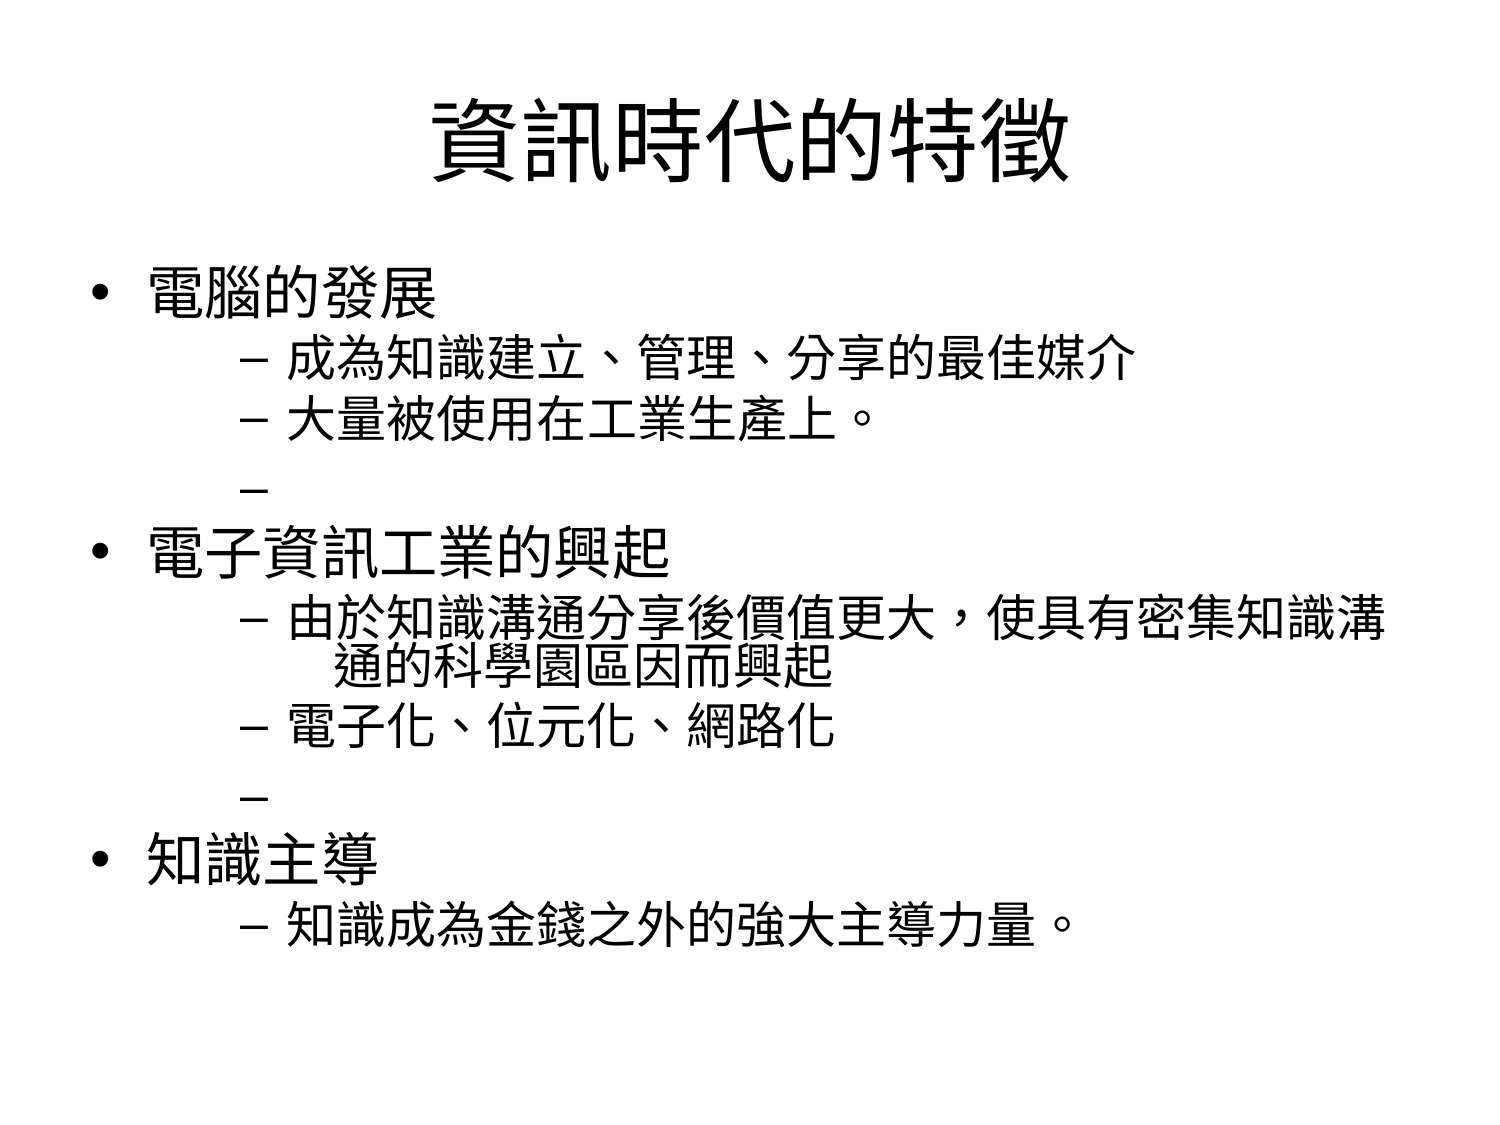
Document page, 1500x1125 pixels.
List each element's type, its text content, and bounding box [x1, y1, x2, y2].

list 電腦的發展 成為知識建立、管理、分享的最佳媒介 大量被使用在工業生產上。 電子資訊工業的興起 由於知識溝通分享後價值更大，使具有密集知識溝通的科學園區因而興起 電子化、位元化、網路化 知識主導 知識成為金錢之外的強大主導力量。 [75, 262, 1426, 1005]
title 資訊時代的特徵 [75, 45, 1426, 233]
